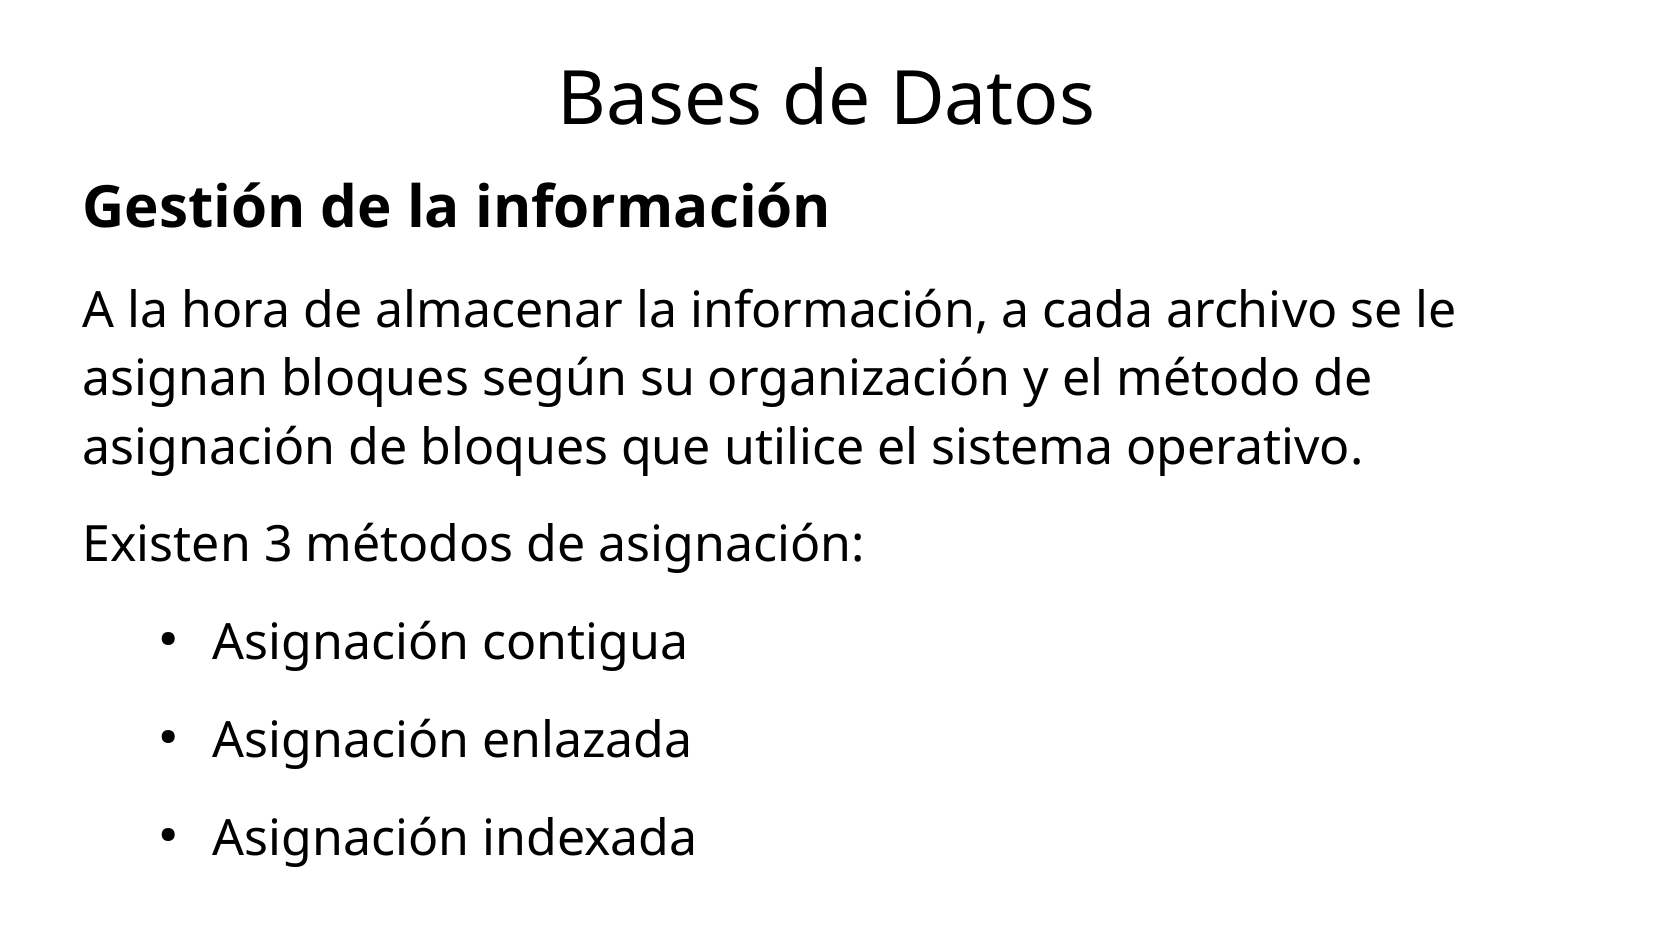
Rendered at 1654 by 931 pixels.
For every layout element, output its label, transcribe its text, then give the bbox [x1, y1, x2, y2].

title Bases de Datos [82, 37, 1571, 154]
list Gestión de la información A la hora de almacenar la información, a cada archivo se le asignan bloques según su organización y el método de asignación de bloques que utilice el sistema operativo. Existen 3 métodos de asignación: Asignación contigua Asignación enlazada Asignación indexada [82, 165, 1595, 886]
